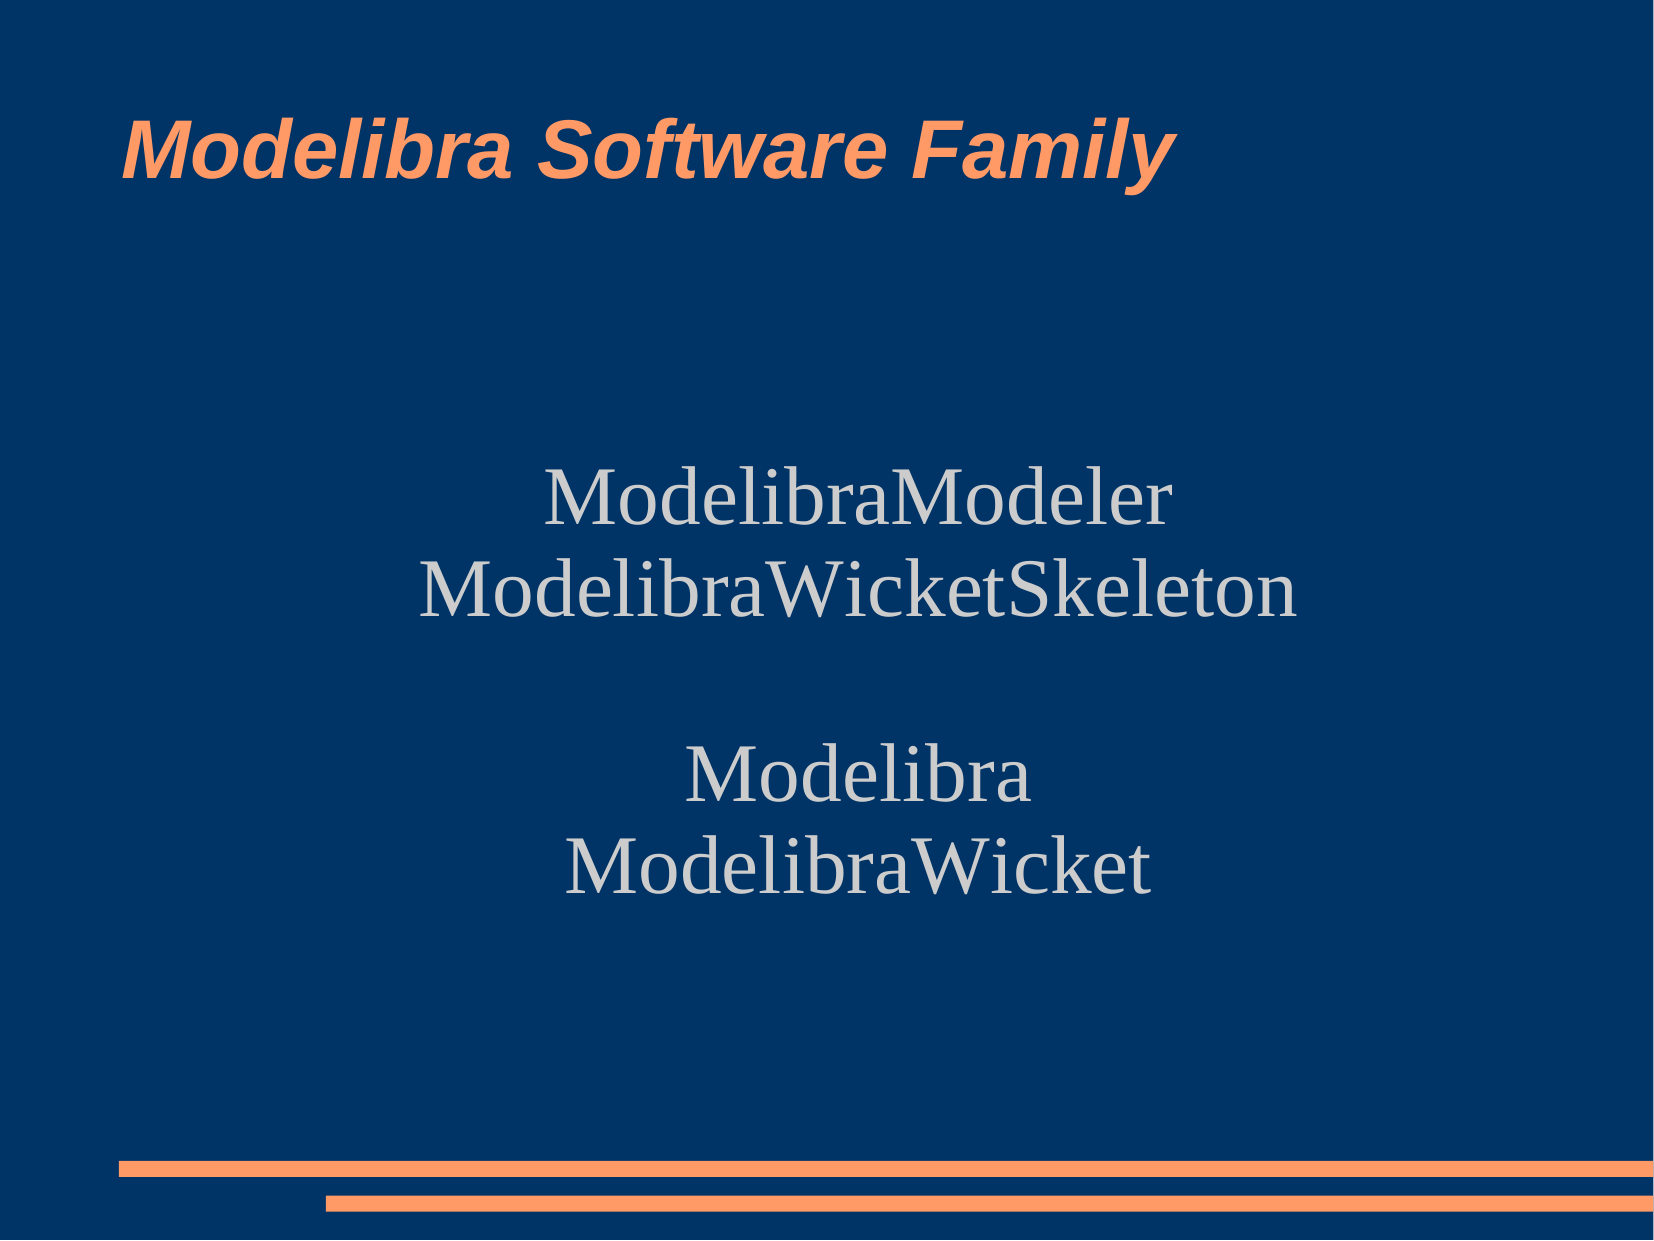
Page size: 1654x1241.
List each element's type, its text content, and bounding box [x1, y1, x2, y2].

subtitle ModelibraModeler ModelibraWicketSkeleton Modelibra ModelibraWicket [121, 302, 1561, 1152]
title Modelibra Software Family [121, 46, 1534, 254]
